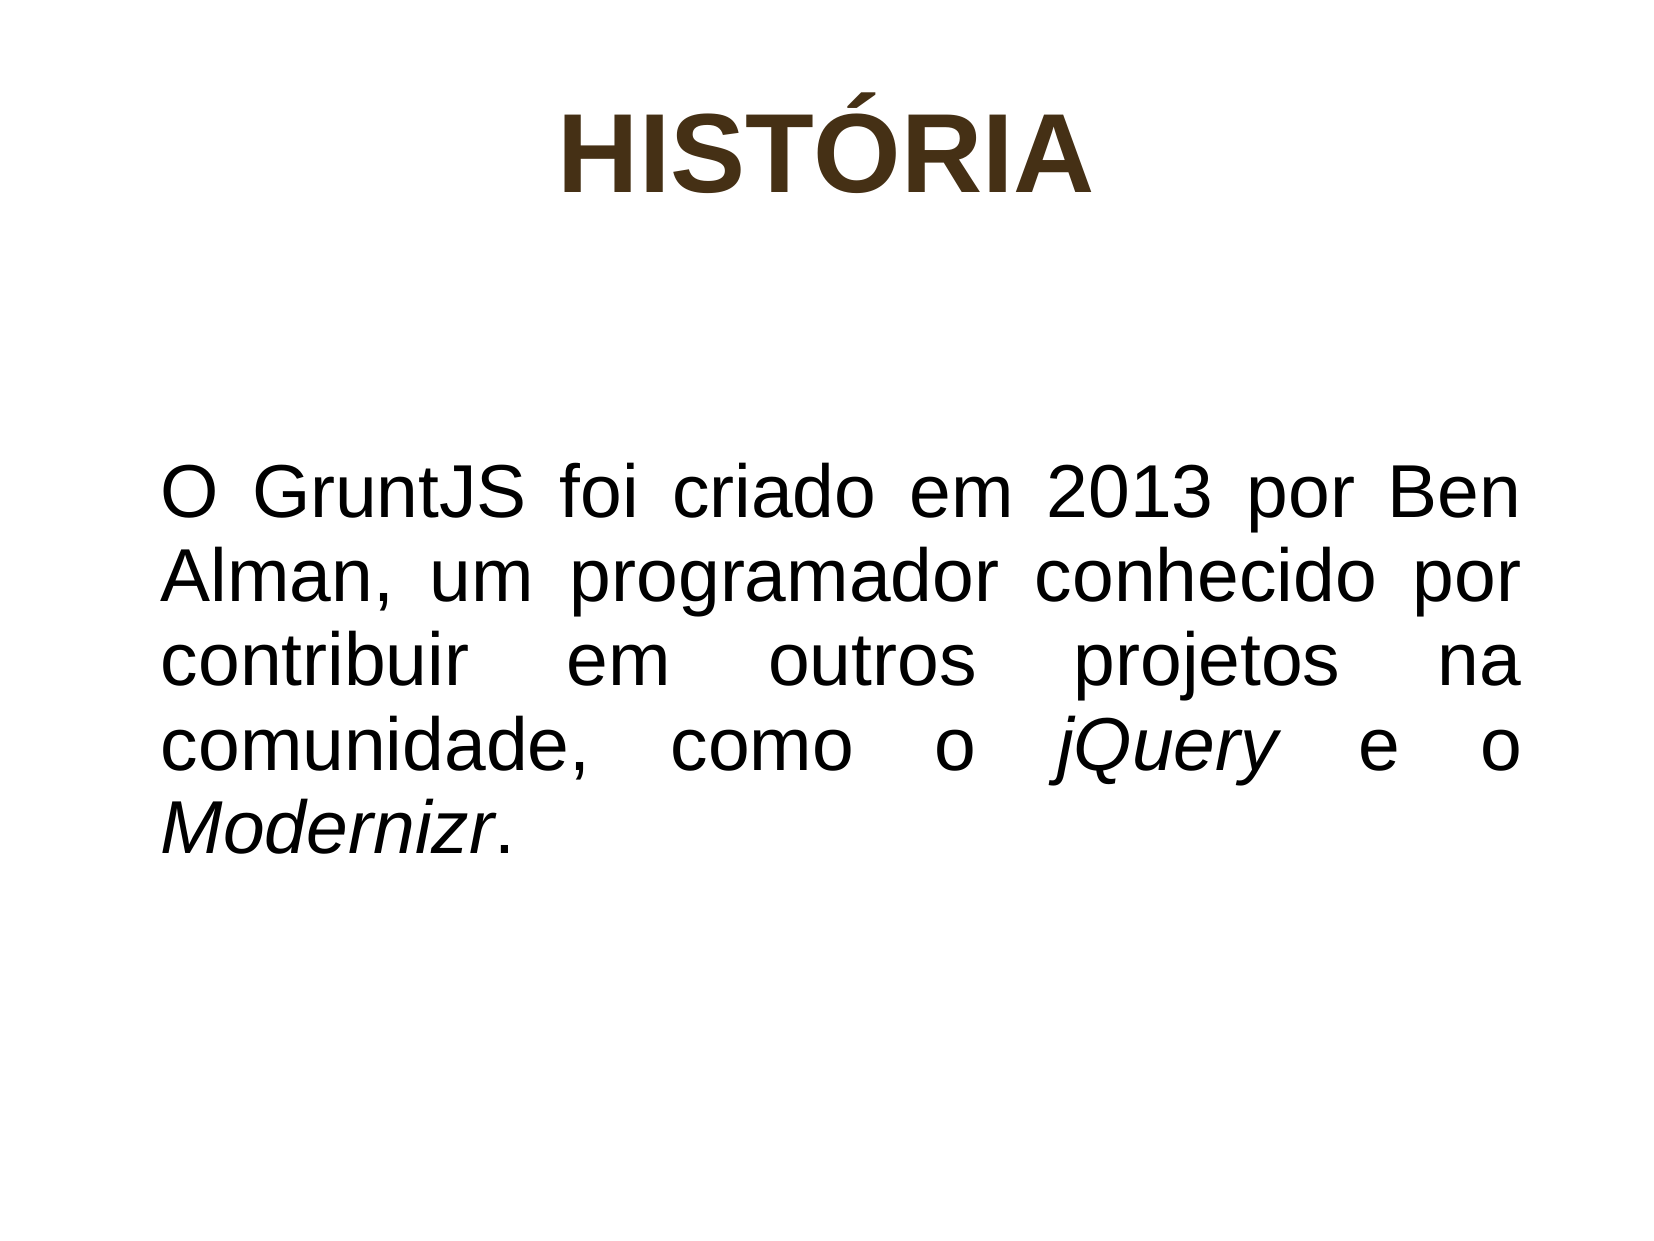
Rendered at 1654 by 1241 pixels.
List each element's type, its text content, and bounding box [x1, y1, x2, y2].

title HISTÓRIA [82, 49, 1571, 257]
list O GruntJS foi criado em 2013 por Ben Alman, um programador conhecido por contribuir em outros projetos na comunidade, como o jQuery e o Modernizr. [90, 450, 1523, 1096]
